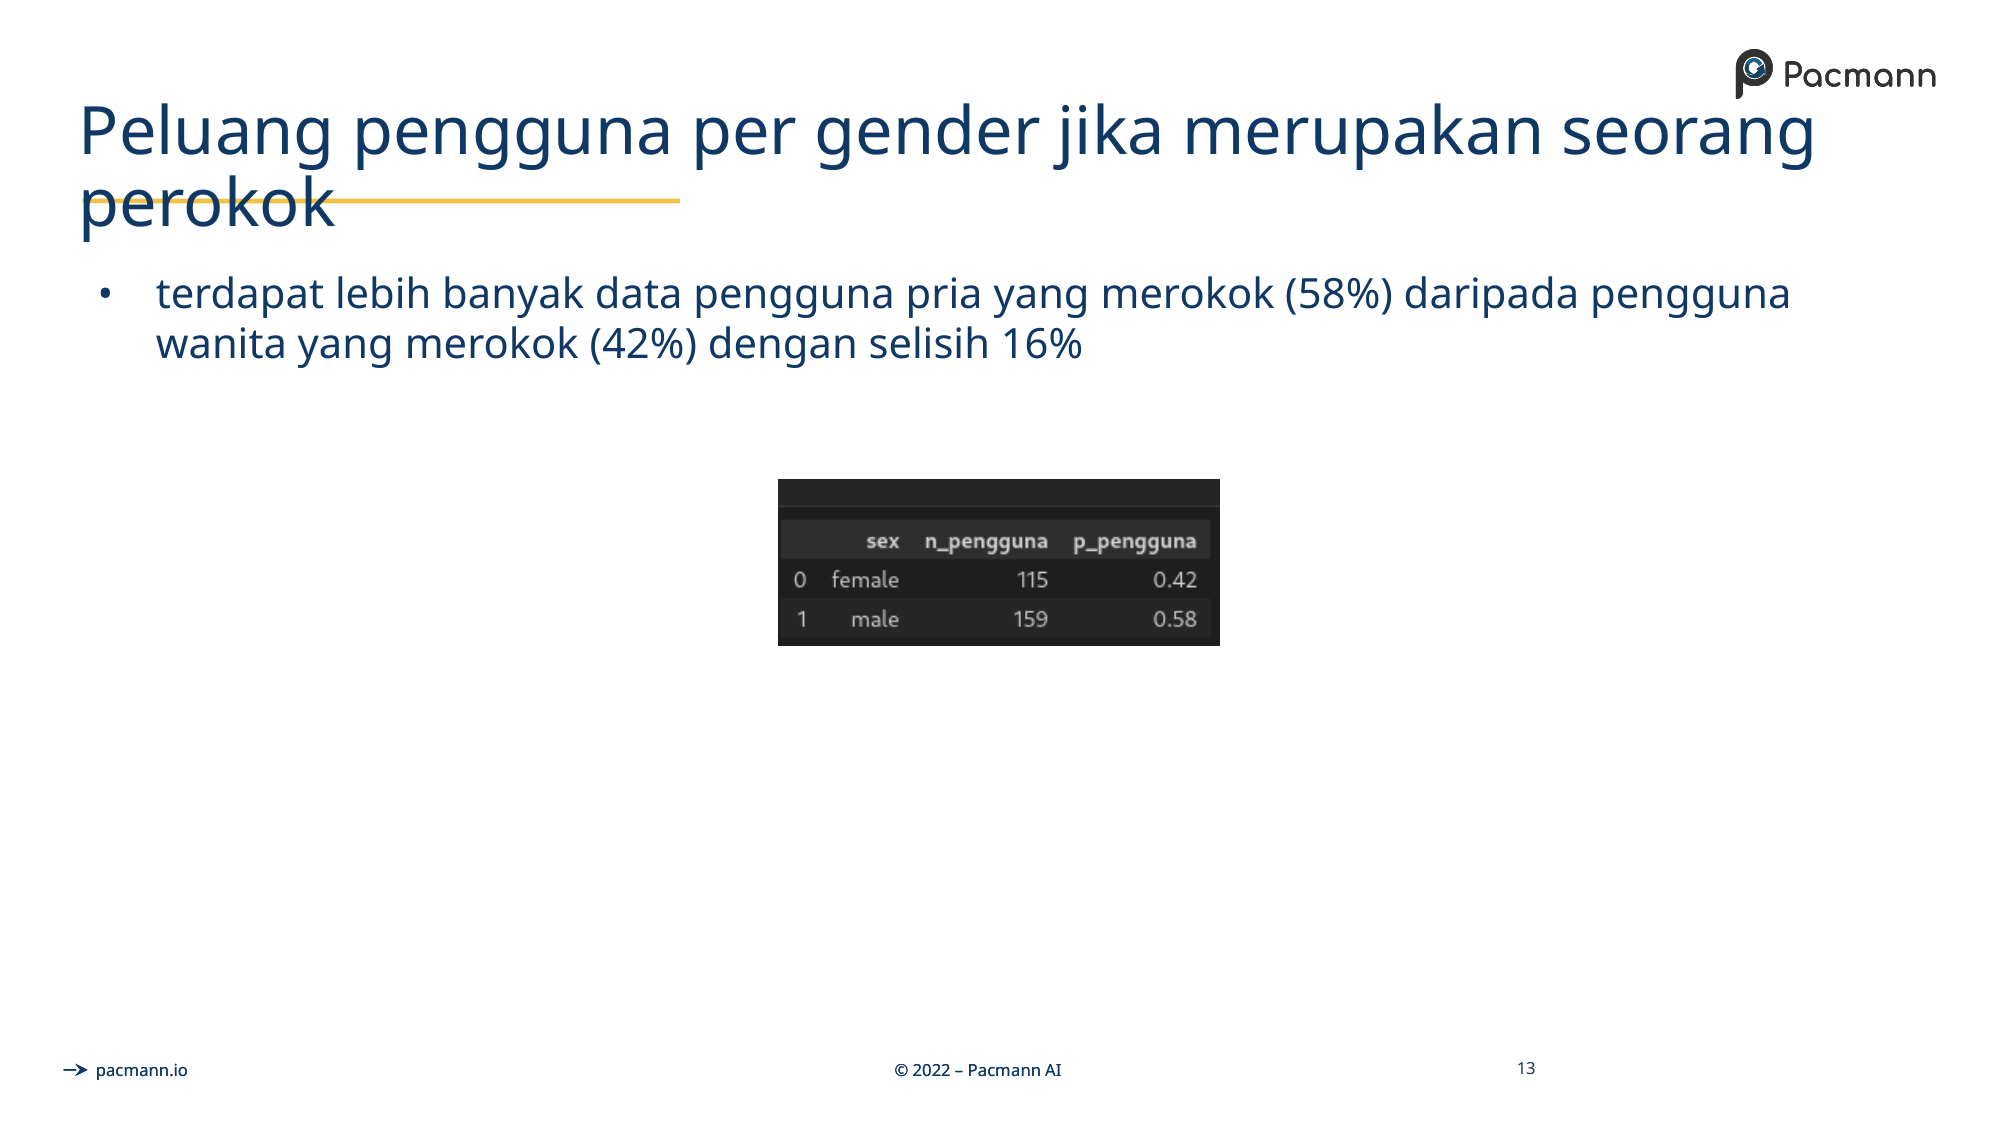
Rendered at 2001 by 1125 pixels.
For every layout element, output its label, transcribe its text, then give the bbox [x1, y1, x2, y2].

text_box terdapat lebih banyak data pengguna pria yang merokok (58%) daripada pengguna wanita yang merokok (42%) dengan selisih 16% [65, 259, 1934, 375]
picture [1707, 36, 1966, 112]
picture [778, 479, 1220, 646]
title Peluang pengguna per gender jika merupakan seorang perokok [63, 59, 1935, 278]
